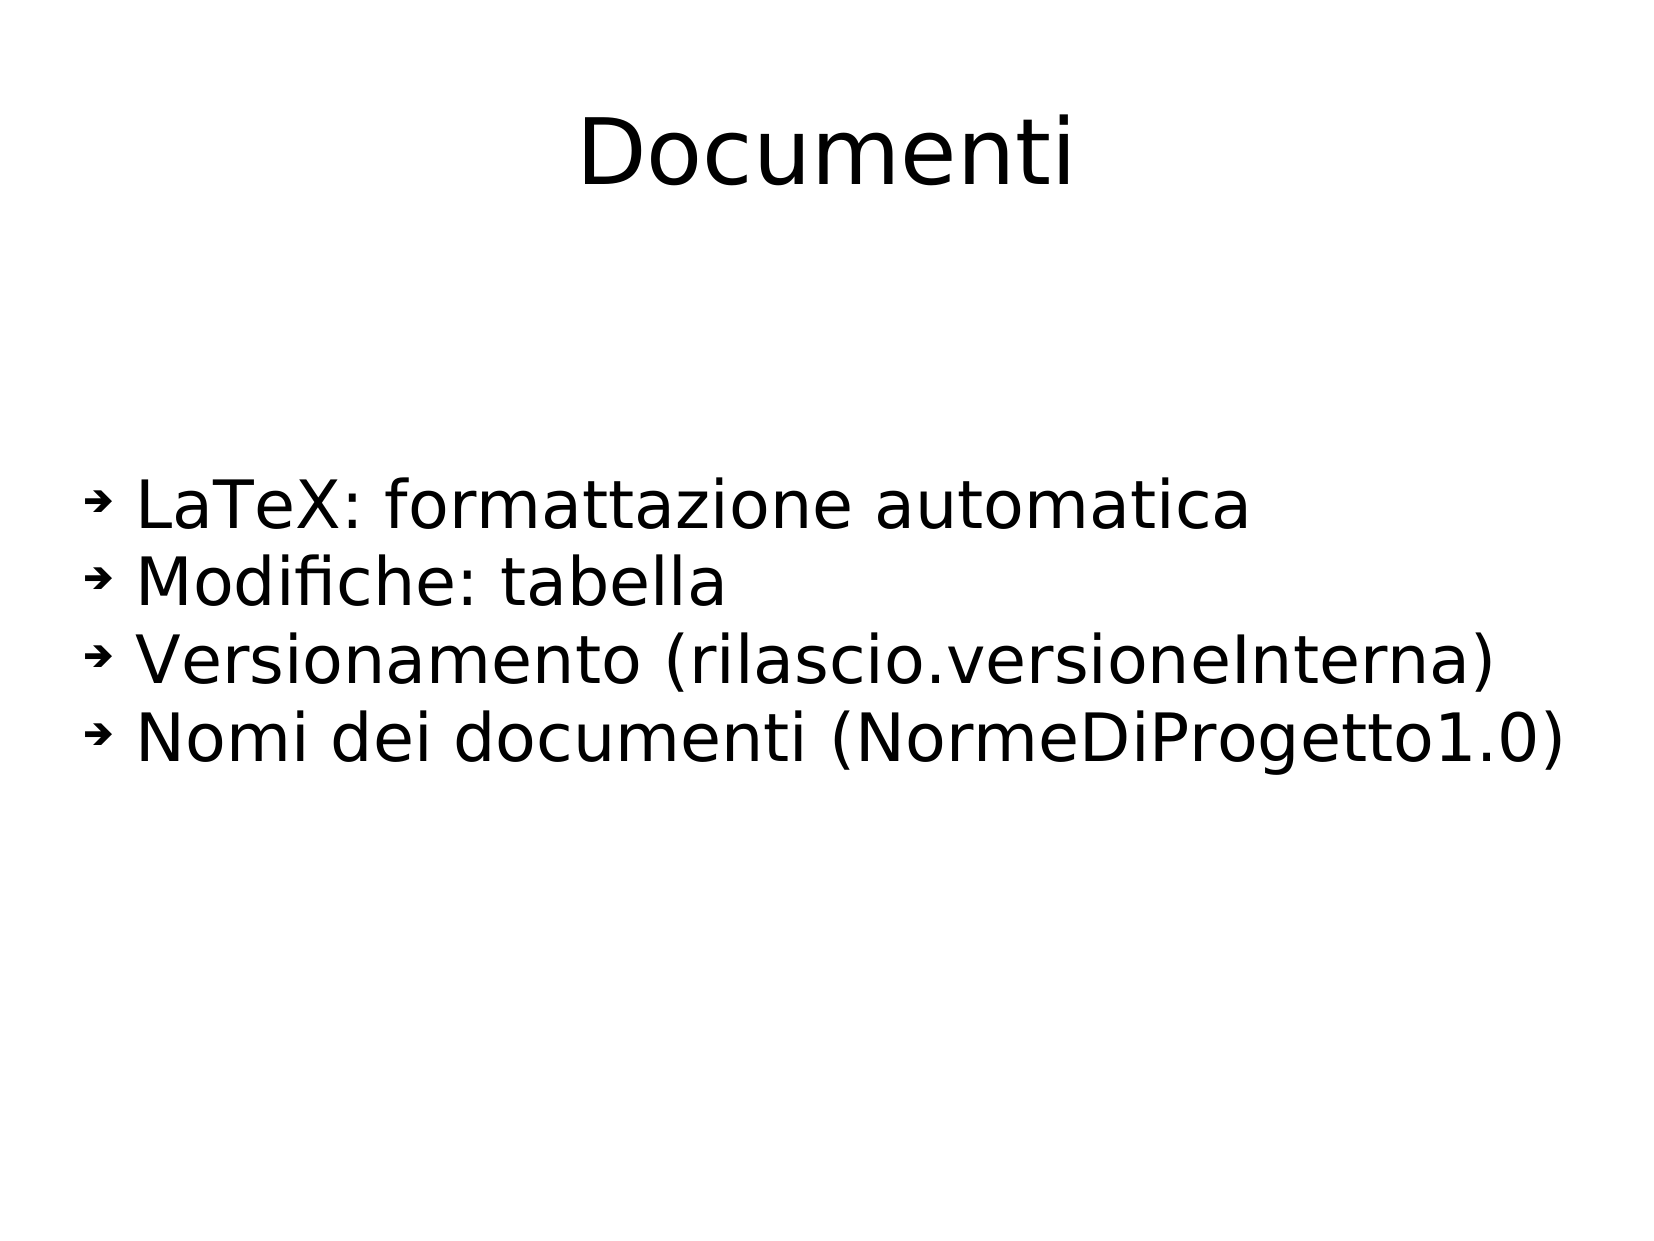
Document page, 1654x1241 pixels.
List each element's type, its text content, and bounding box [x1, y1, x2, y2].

title Documenti [82, 49, 1571, 257]
subtitle LaTeX: formattazione automatica Modifiche: tabella Versionamento (rilascio.versioneInterna) Nomi dei documenti (NormeDiProgetto1.0) [82, 290, 1571, 1109]
